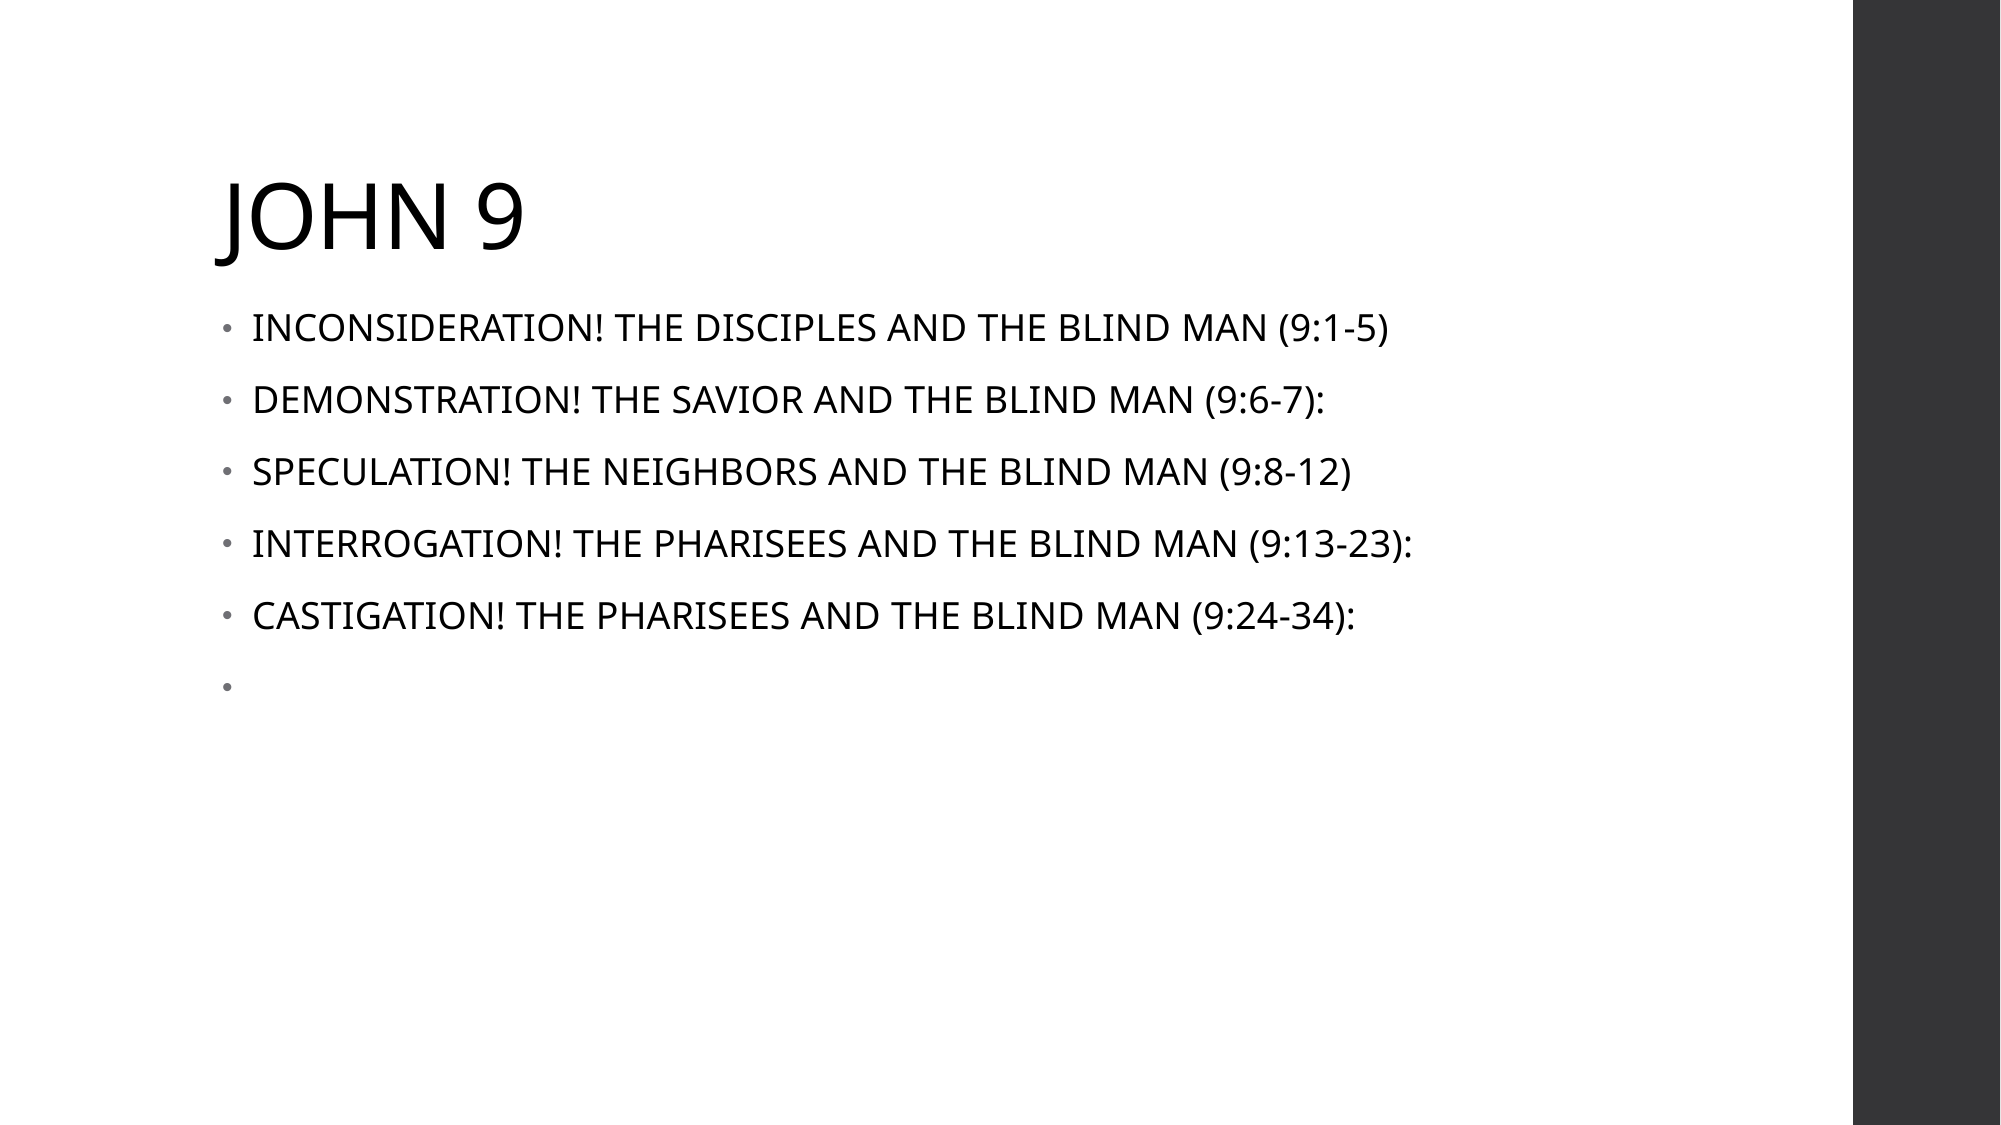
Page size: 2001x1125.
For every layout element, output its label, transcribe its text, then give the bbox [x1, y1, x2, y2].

list INCONSIDERATION! THE DISCIPLES AND THE BLIND MAN (9:1-5) DEMONSTRATION! THE SAVIOR AND THE BLIND MAN (9:6-7): SPECULATION! THE NEIGHBORS AND THE BLIND MAN (9:8-12) INTERROGATION! THE PHARISEES AND THE BLIND MAN (9:13-23): CASTIGATION! THE PHARISEES AND THE BLIND MAN (9:24-34): [206, 299, 1617, 1014]
title JOHN 9 [206, 60, 1797, 278]
